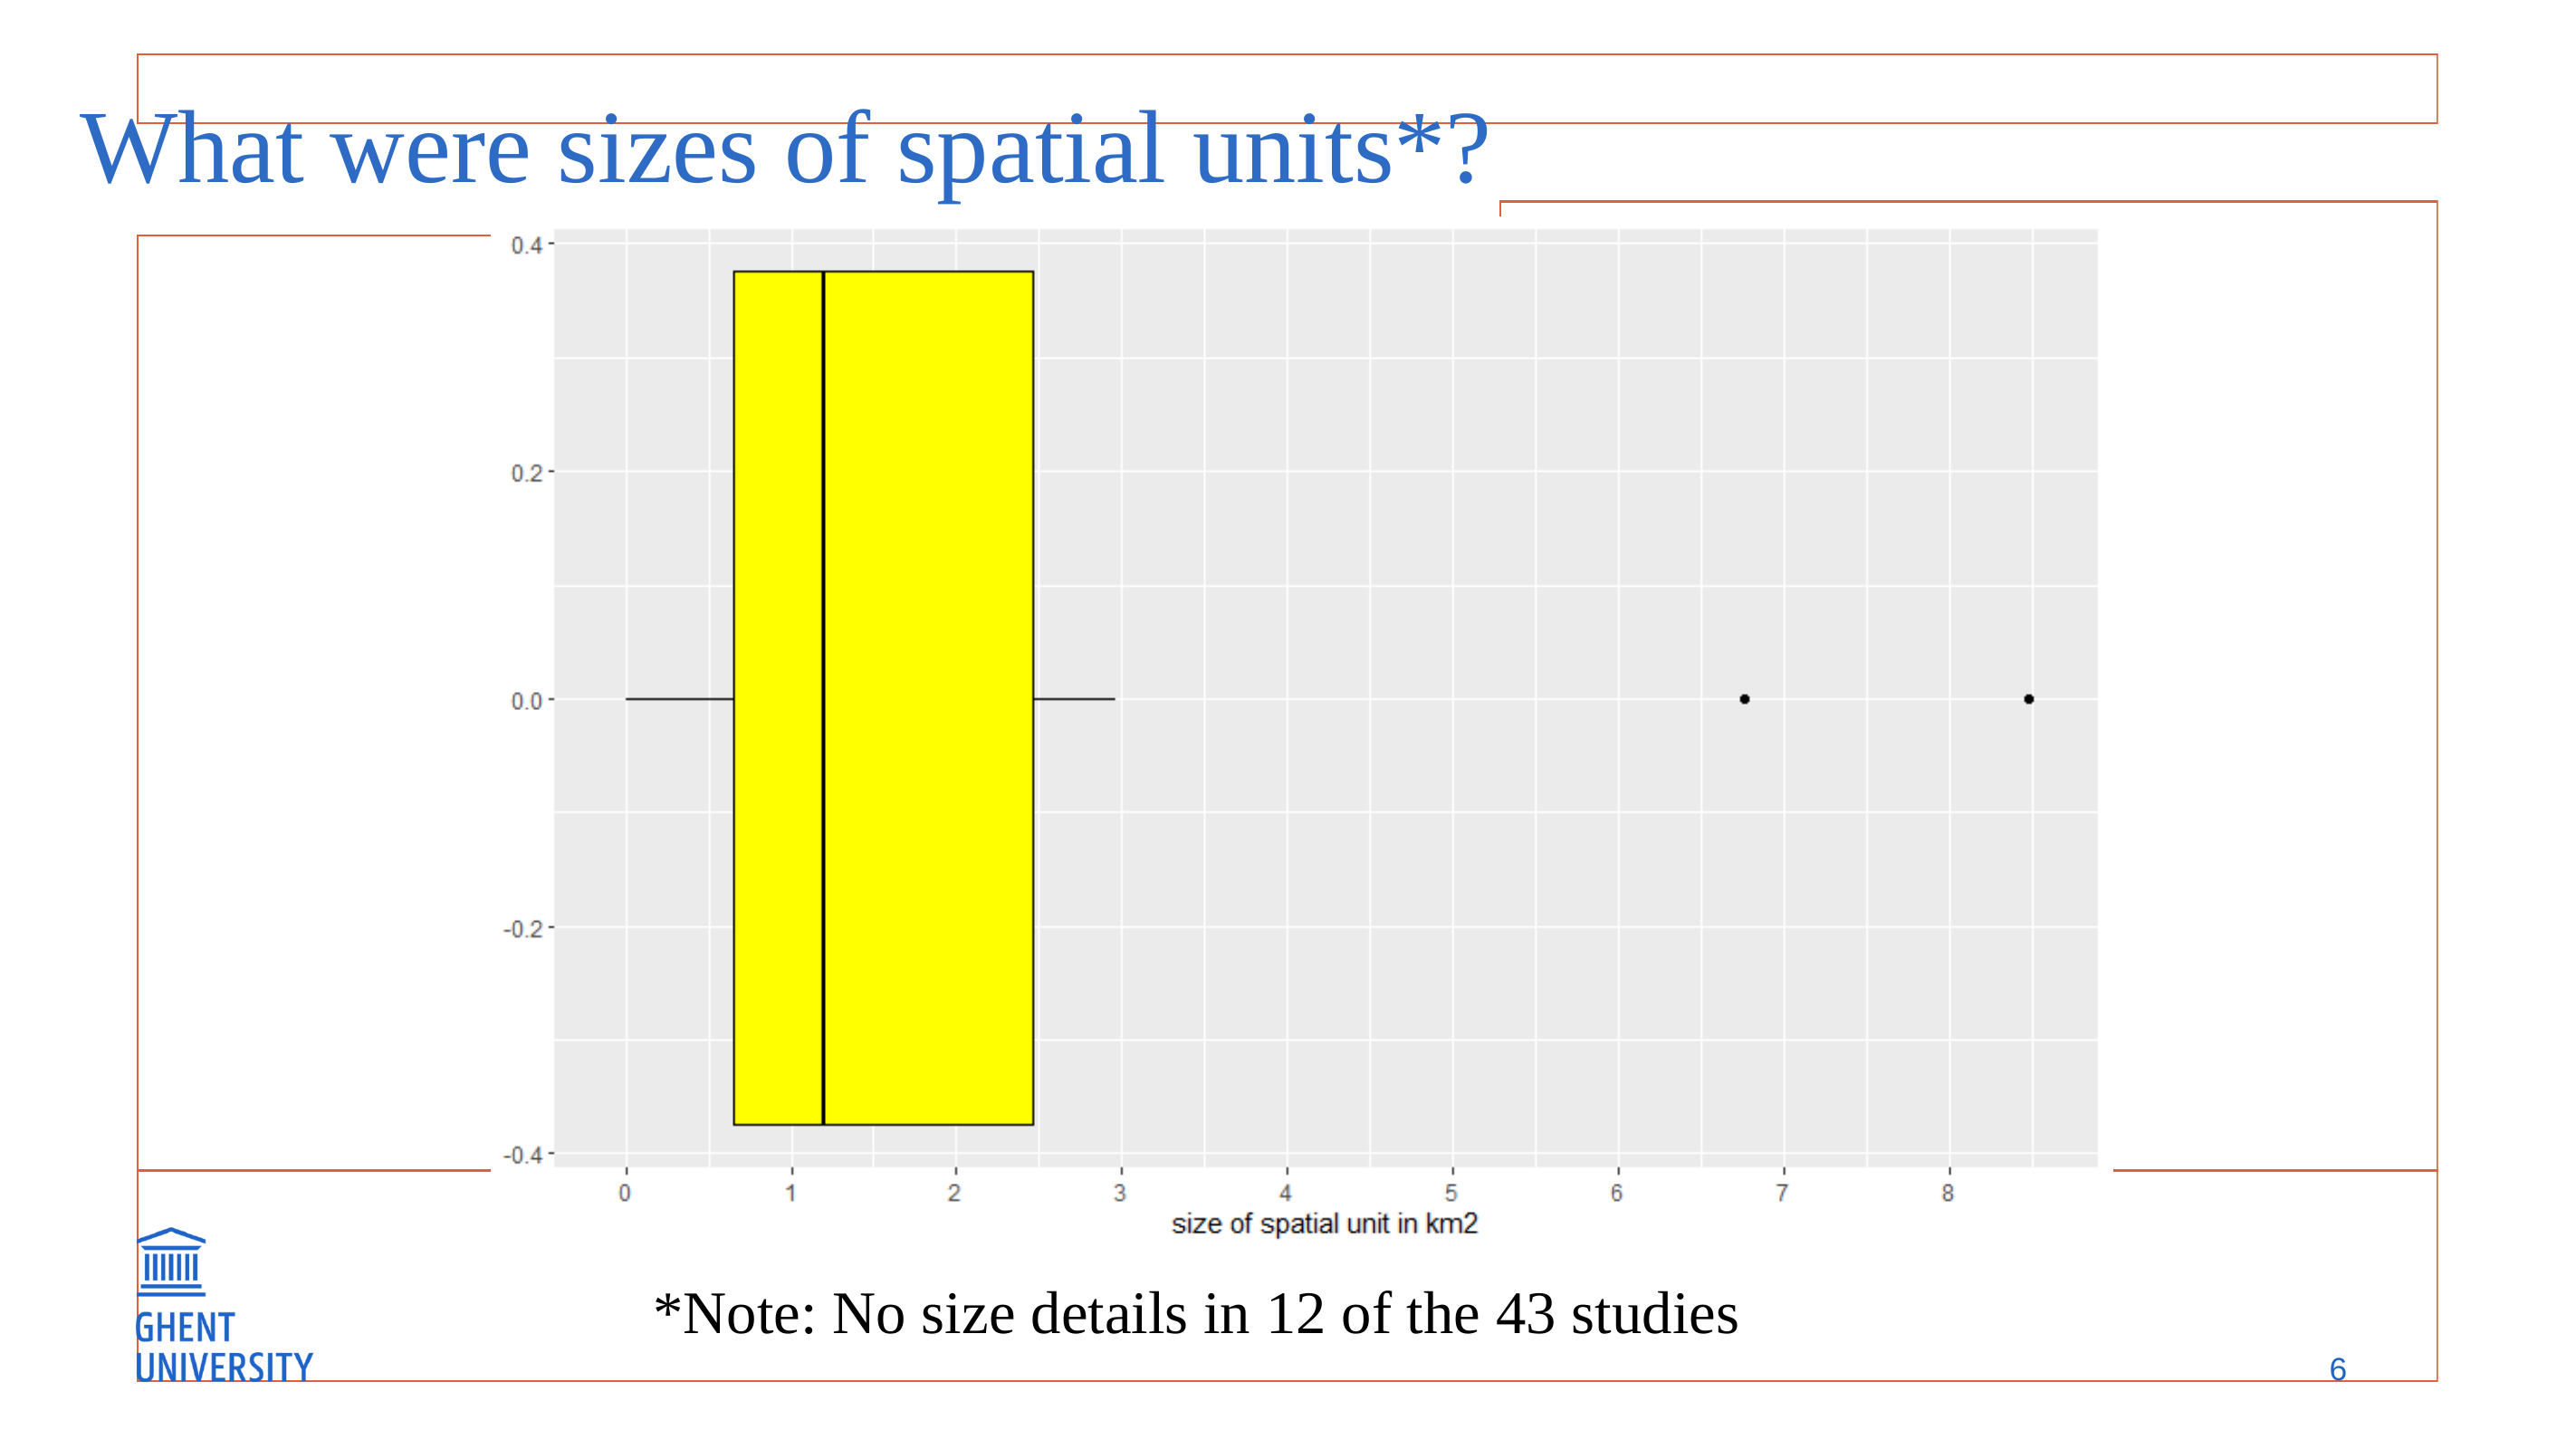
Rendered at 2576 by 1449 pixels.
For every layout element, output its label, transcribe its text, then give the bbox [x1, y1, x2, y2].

text_box What were sizes of spatial units*? [66, 46, 2284, 197]
picture [491, 216, 2113, 1252]
text_box 5 [2315, 1329, 2453, 1407]
text_box *Note: No size details in 12 of the 43 studies [639, 1252, 2079, 1346]
